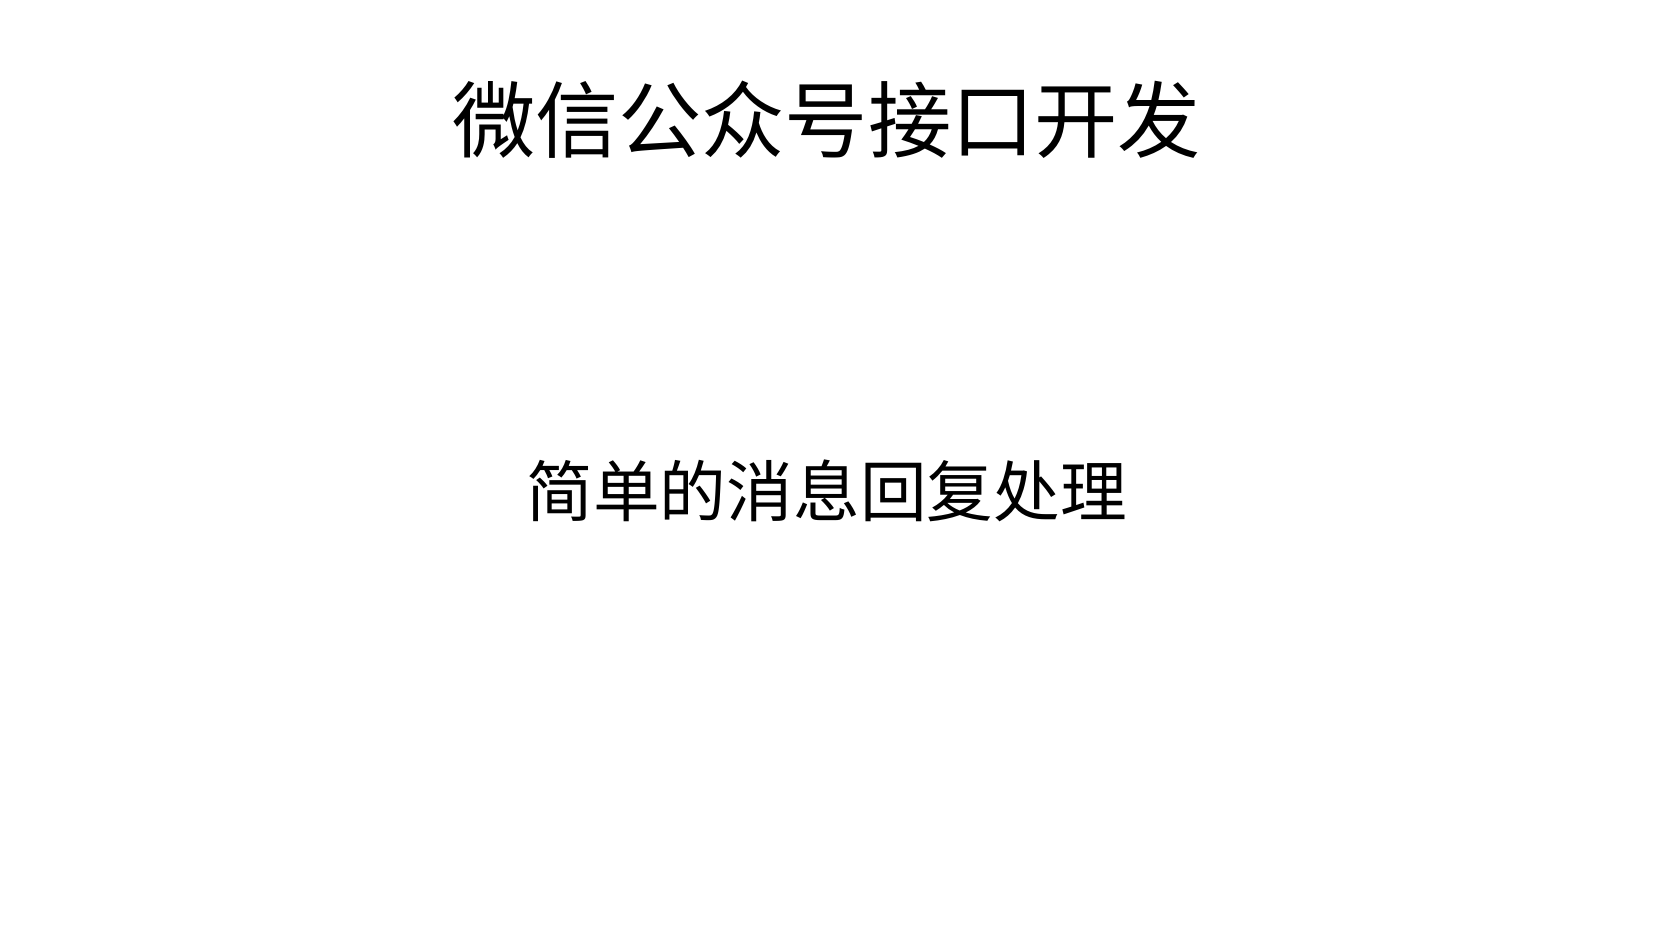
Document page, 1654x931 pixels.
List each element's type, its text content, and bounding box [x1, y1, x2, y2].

title 微信公众号接口开发 [82, 37, 1571, 193]
subtitle 简单的消息回复处理 [82, 217, 1571, 758]
